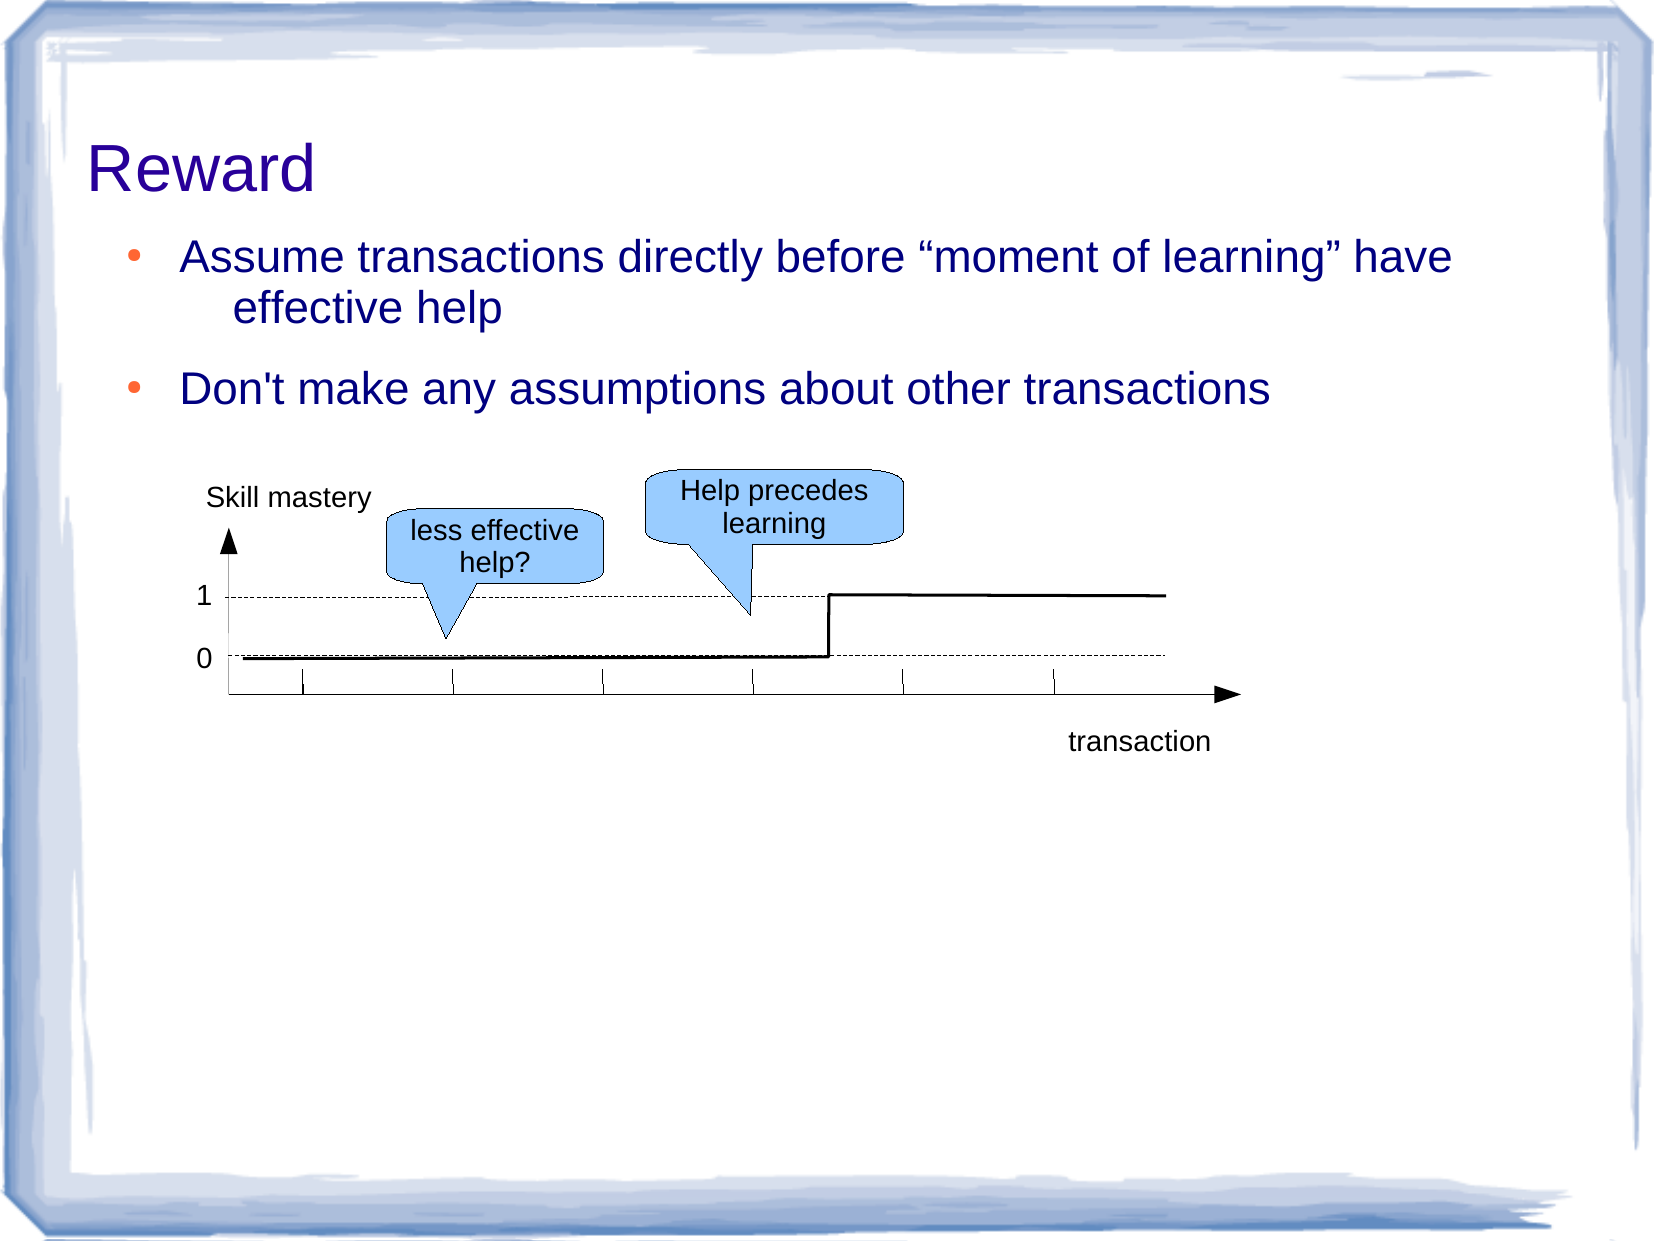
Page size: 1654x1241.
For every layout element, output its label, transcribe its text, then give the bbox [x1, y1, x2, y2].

list Assume transactions directly before “moment of learning” have effective help Don't make any assumptions about other transactions [90, 230, 1544, 488]
text_box transaction [1053, 717, 1242, 770]
text_box less effective help? [386, 508, 604, 639]
text_box 1 [181, 571, 228, 619]
text_box 0 [181, 635, 228, 683]
picture [0, 0, 1654, 1241]
text_box Skill mastery [191, 473, 383, 522]
title Reward [86, 112, 1576, 226]
text_box Help precedes learning [645, 469, 904, 616]
